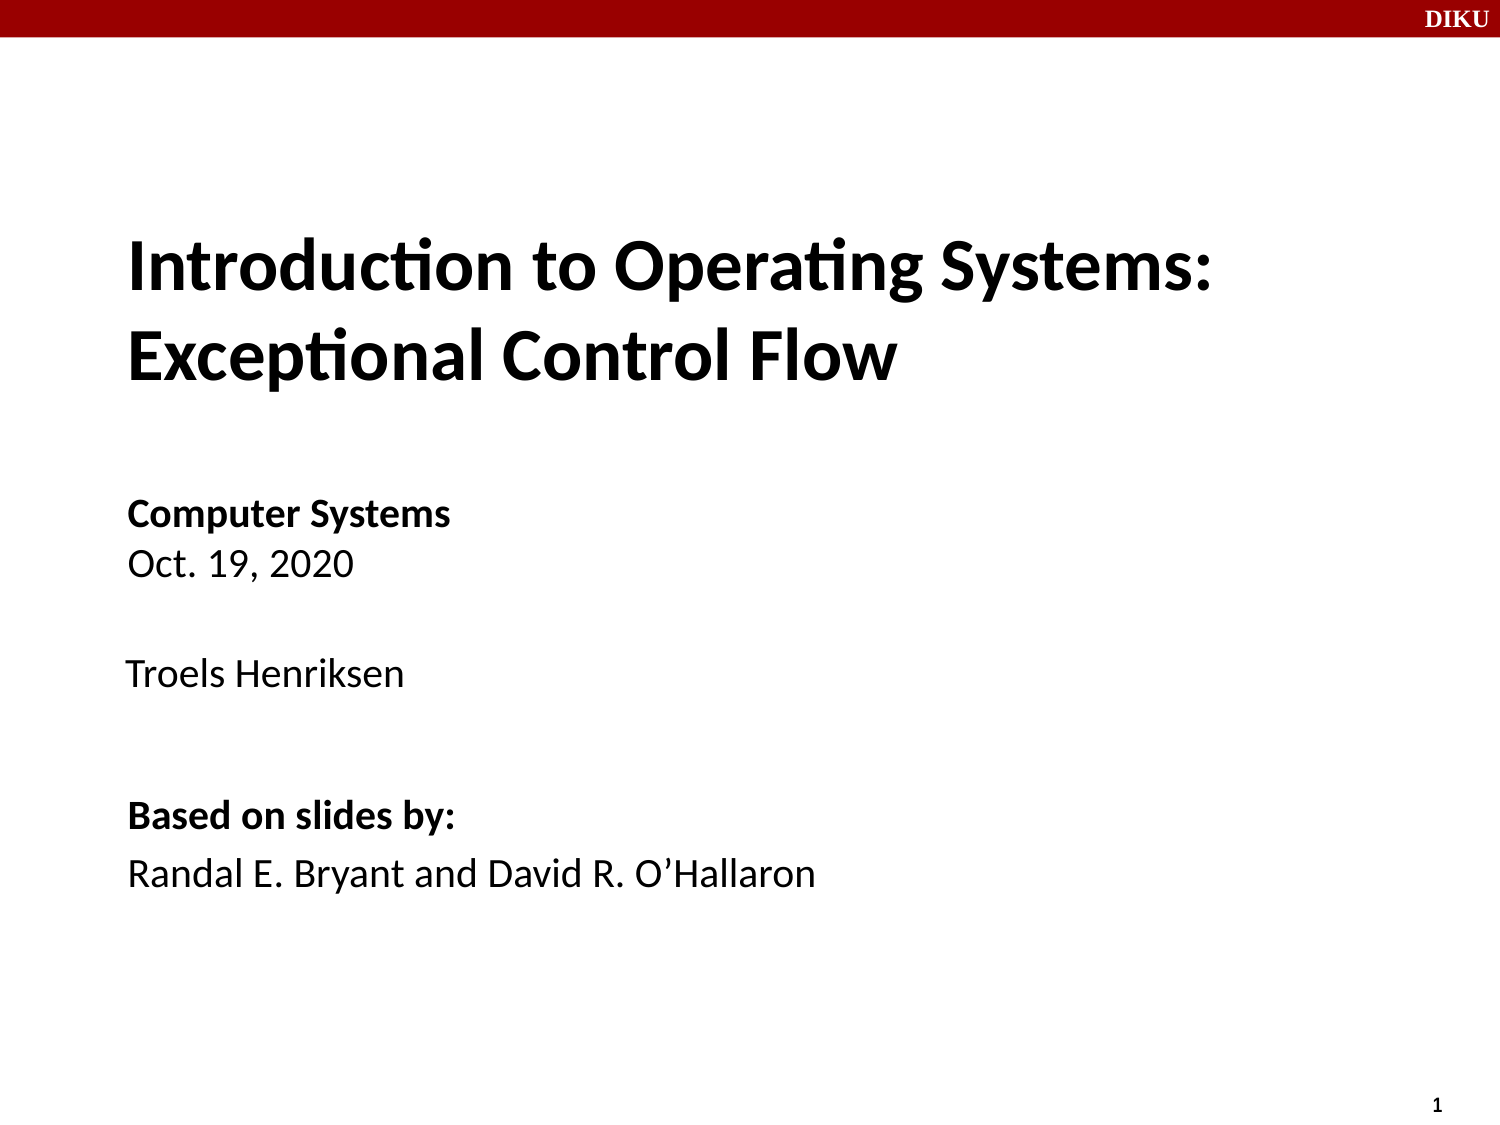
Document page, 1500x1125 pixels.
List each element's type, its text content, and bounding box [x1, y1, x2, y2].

subtitle Based on slides by: Randal E. Bryant and David R. O’Hallaron [112, 780, 1373, 1068]
title Introduction to Operating Systems: Exceptional Control Flow Computer Systems Oct. 19, 2020 [112, 280, 1388, 522]
text_box Troels Henriksen [110, 648, 511, 751]
